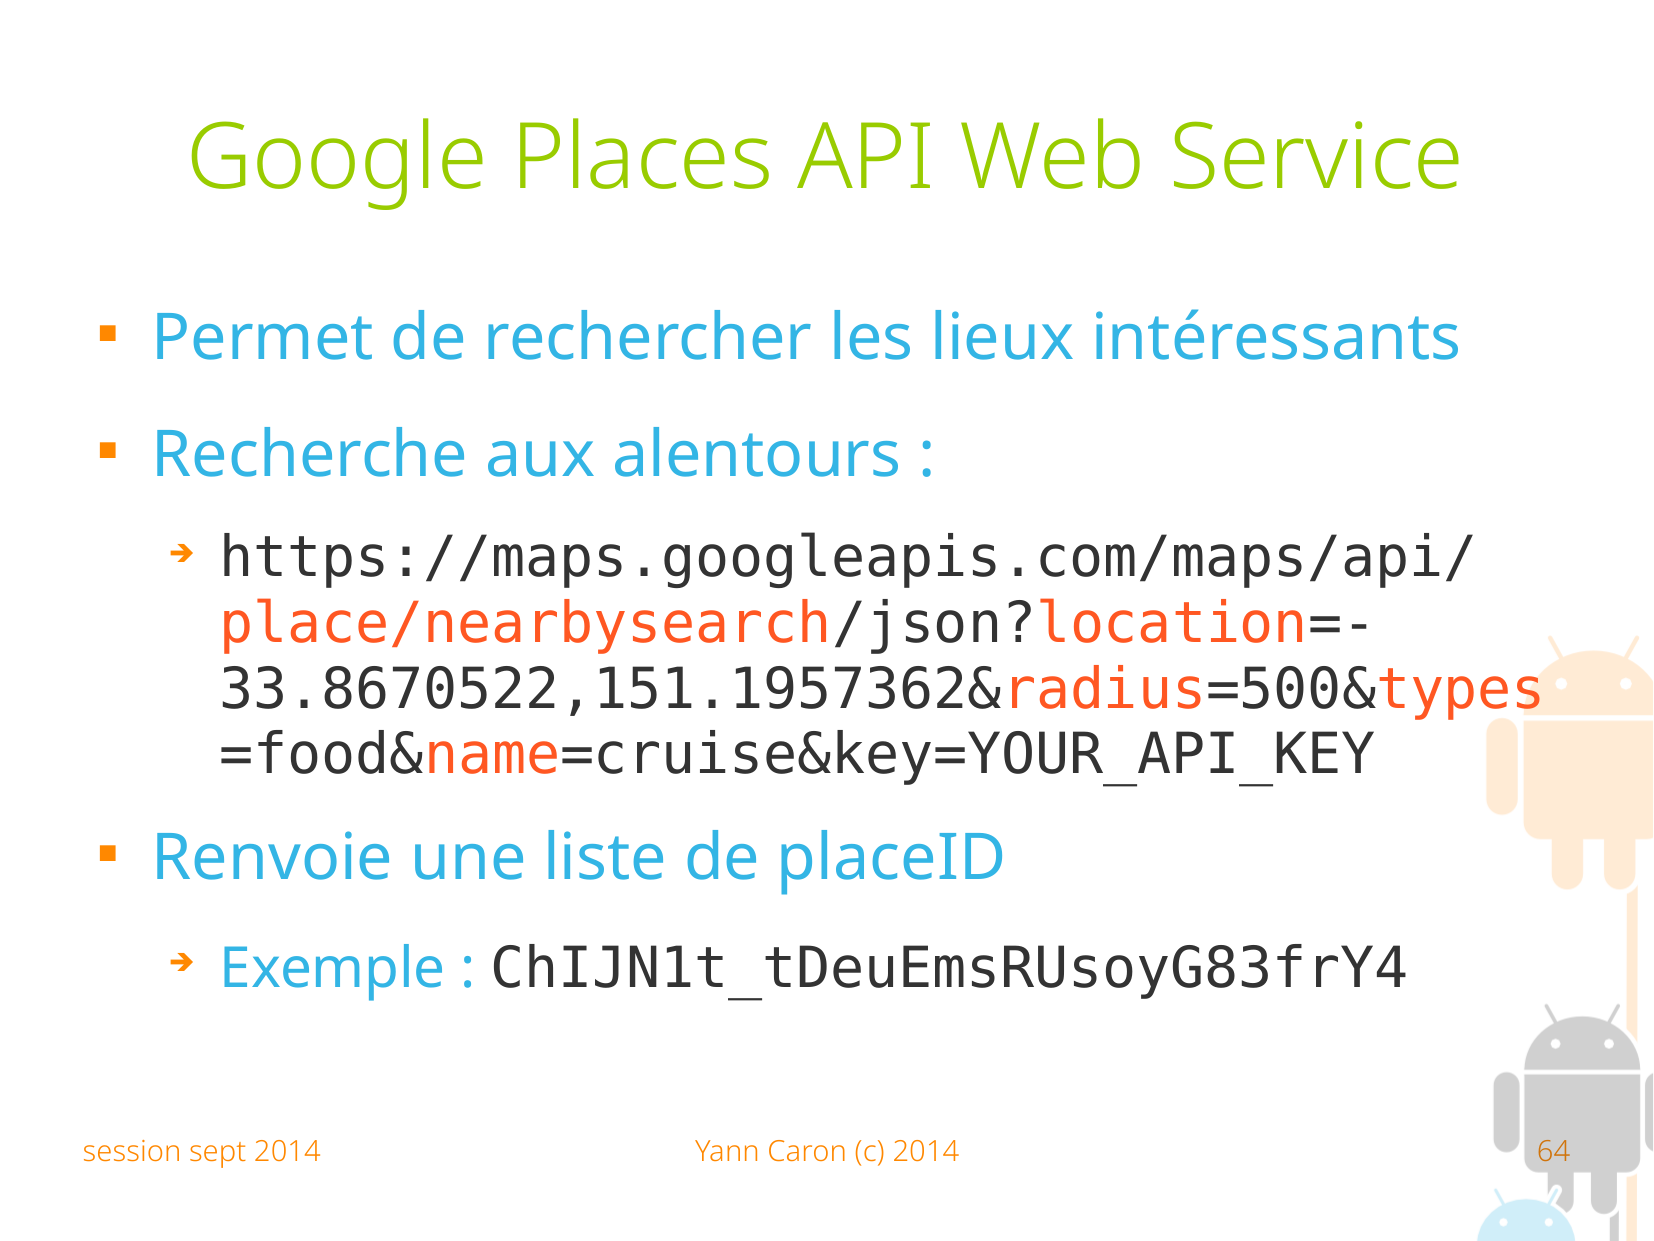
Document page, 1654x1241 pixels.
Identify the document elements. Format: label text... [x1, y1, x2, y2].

title Google Places API Web Service [82, 49, 1571, 257]
list Permet de rechercher les lieux intéressants Recherche aux alentours : https://maps.googleapis.com/maps/api/place/nearbysearch/json?location=-33.8670522,151.1957362&radius=500&types=food&name=cruise&key=YOUR_API_KEY Renvoie une liste de placeID Exemple : ChIJN1t_tDeuEmsRUsoyG83frY4 [82, 290, 1571, 1010]
picture [240, 423, 1654, 1241]
